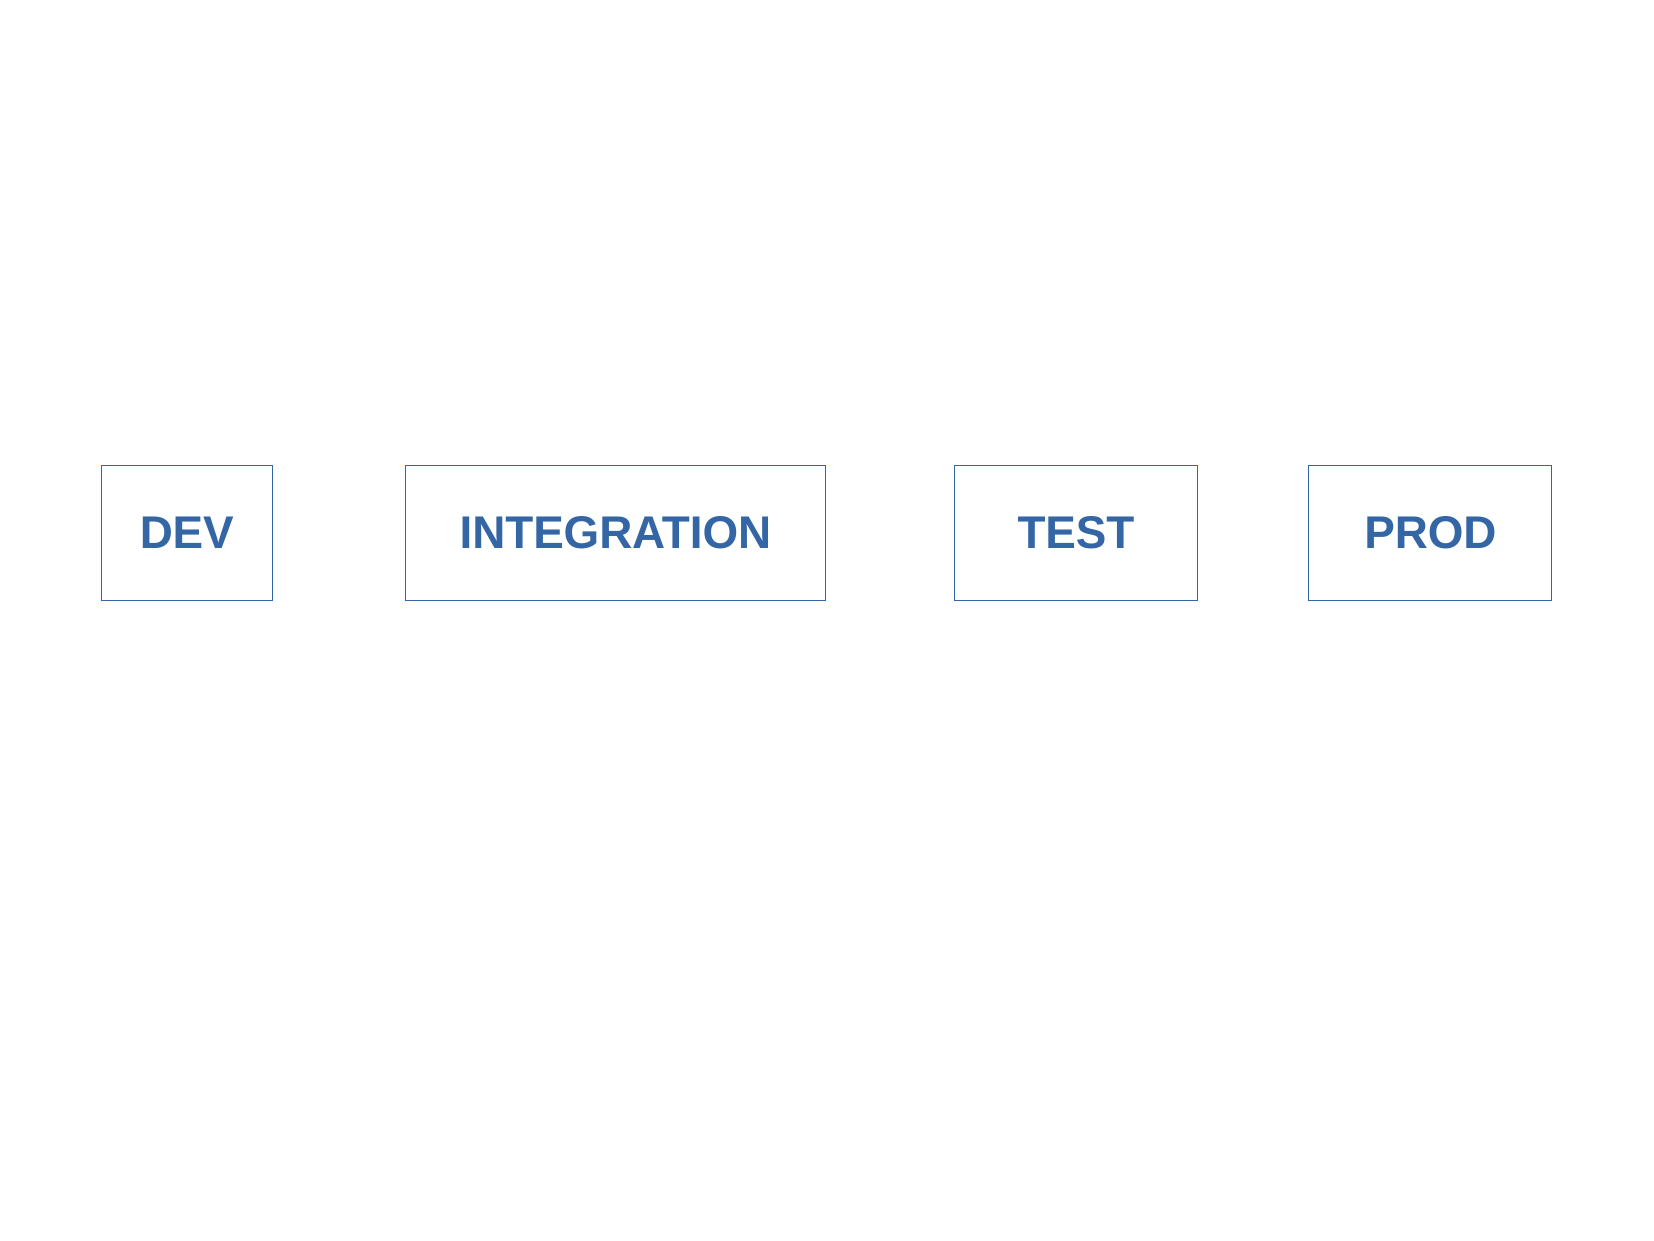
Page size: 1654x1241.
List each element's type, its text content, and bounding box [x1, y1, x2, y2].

text_box INTEGRATION [405, 465, 826, 601]
text_box PROD [1308, 465, 1552, 601]
text_box TEST [954, 465, 1198, 601]
text_box DEV [101, 465, 273, 601]
